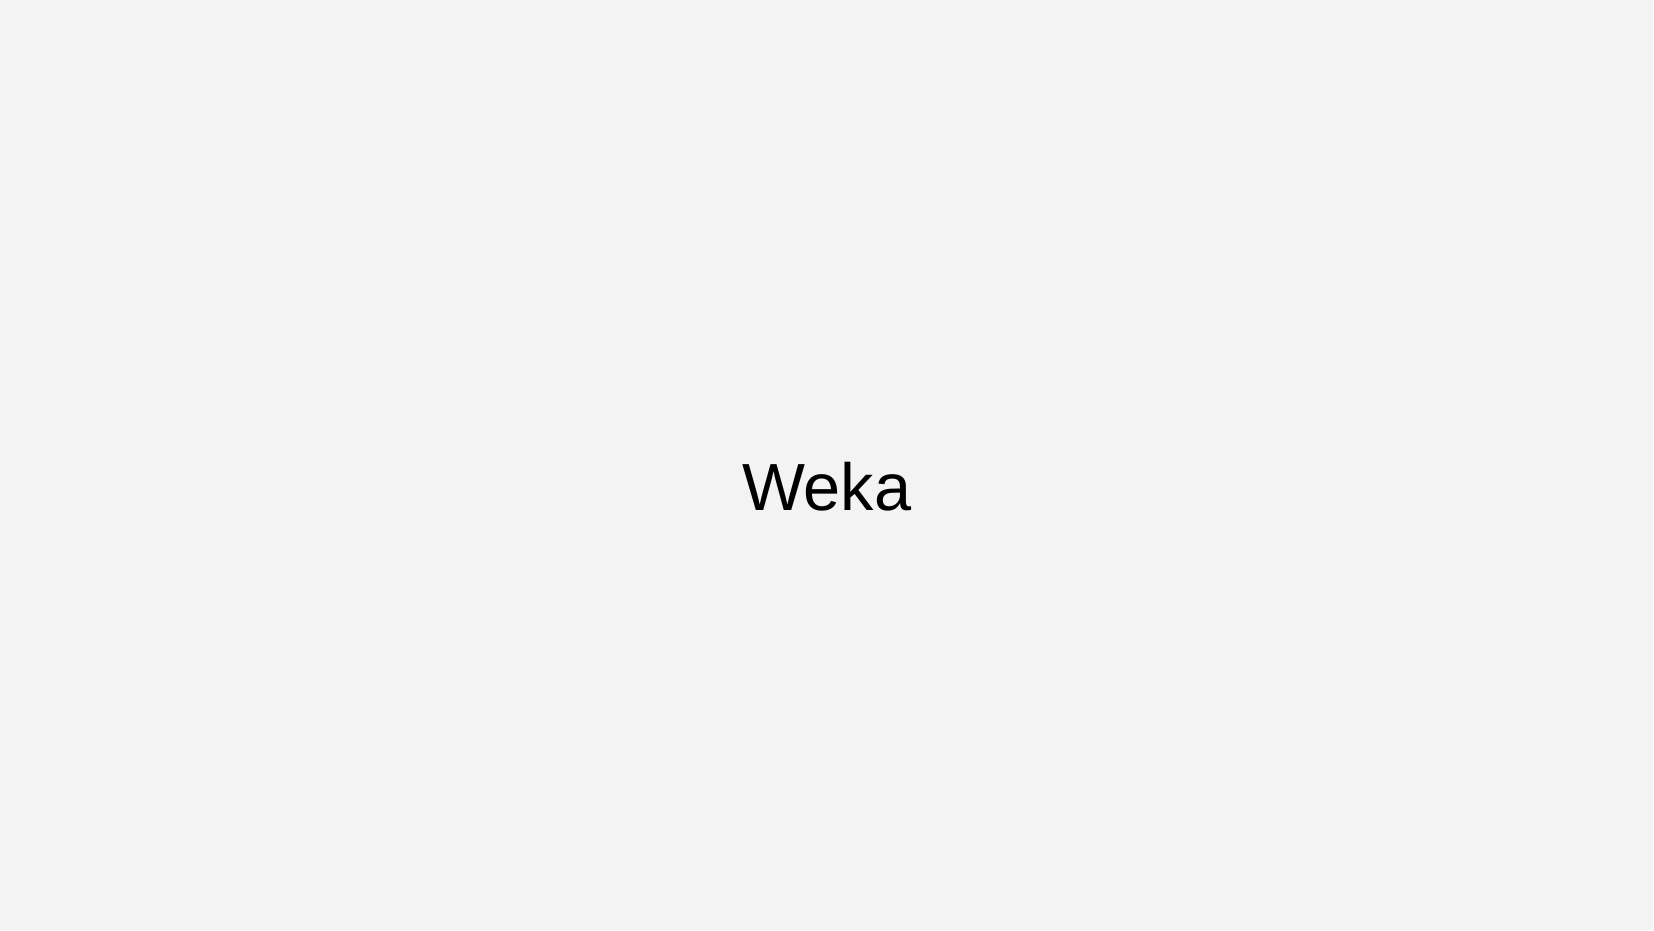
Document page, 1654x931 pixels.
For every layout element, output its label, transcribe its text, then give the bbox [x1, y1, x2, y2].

subtitle Weka [82, 217, 1571, 758]
